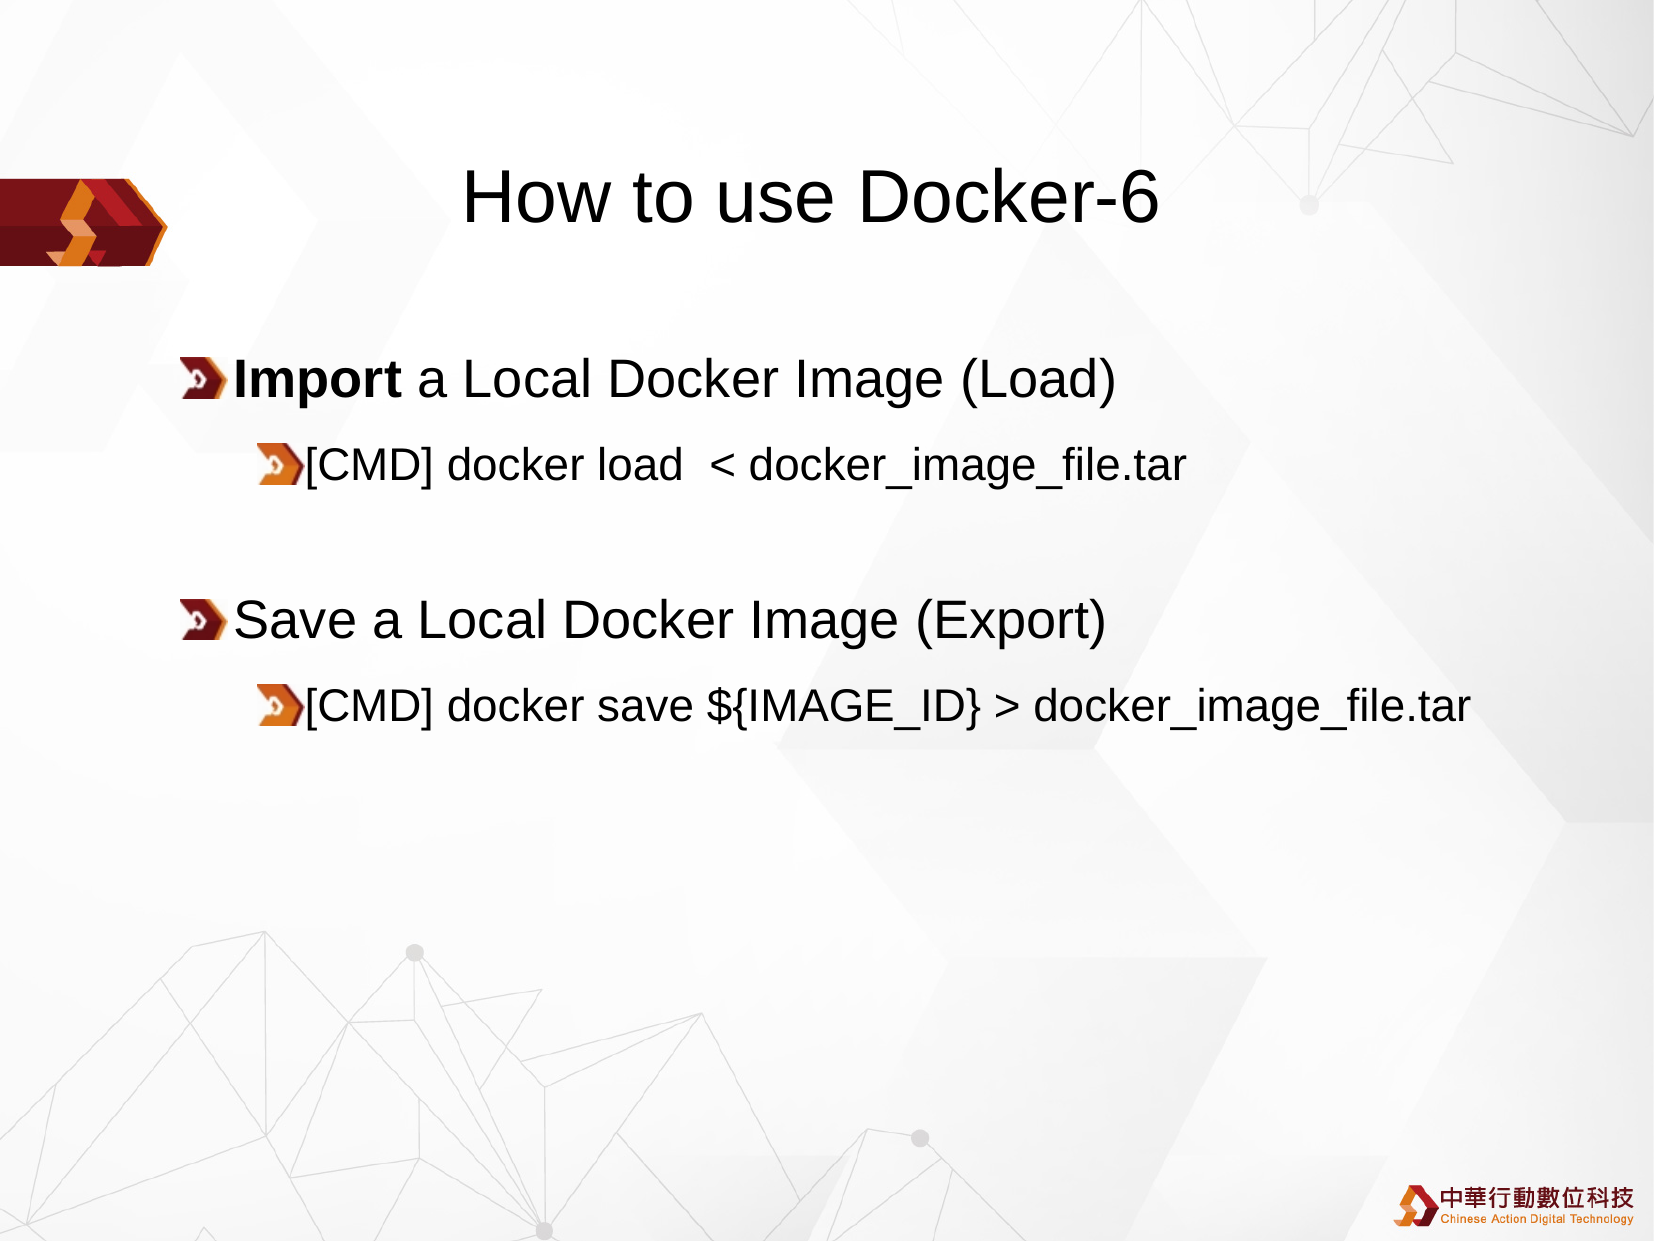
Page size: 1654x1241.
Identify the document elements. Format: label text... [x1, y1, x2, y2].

list Import a Local Docker Image (Load) [CMD] docker load < docker_image_file.tar Save a Local Docker Image (Export) [CMD] docker save ${IMAGE_ID} > docker_image_file.tar [162, 348, 1651, 895]
title How to use Docker-6 [118, 112, 1506, 281]
picture [0, 0, 1654, 1241]
